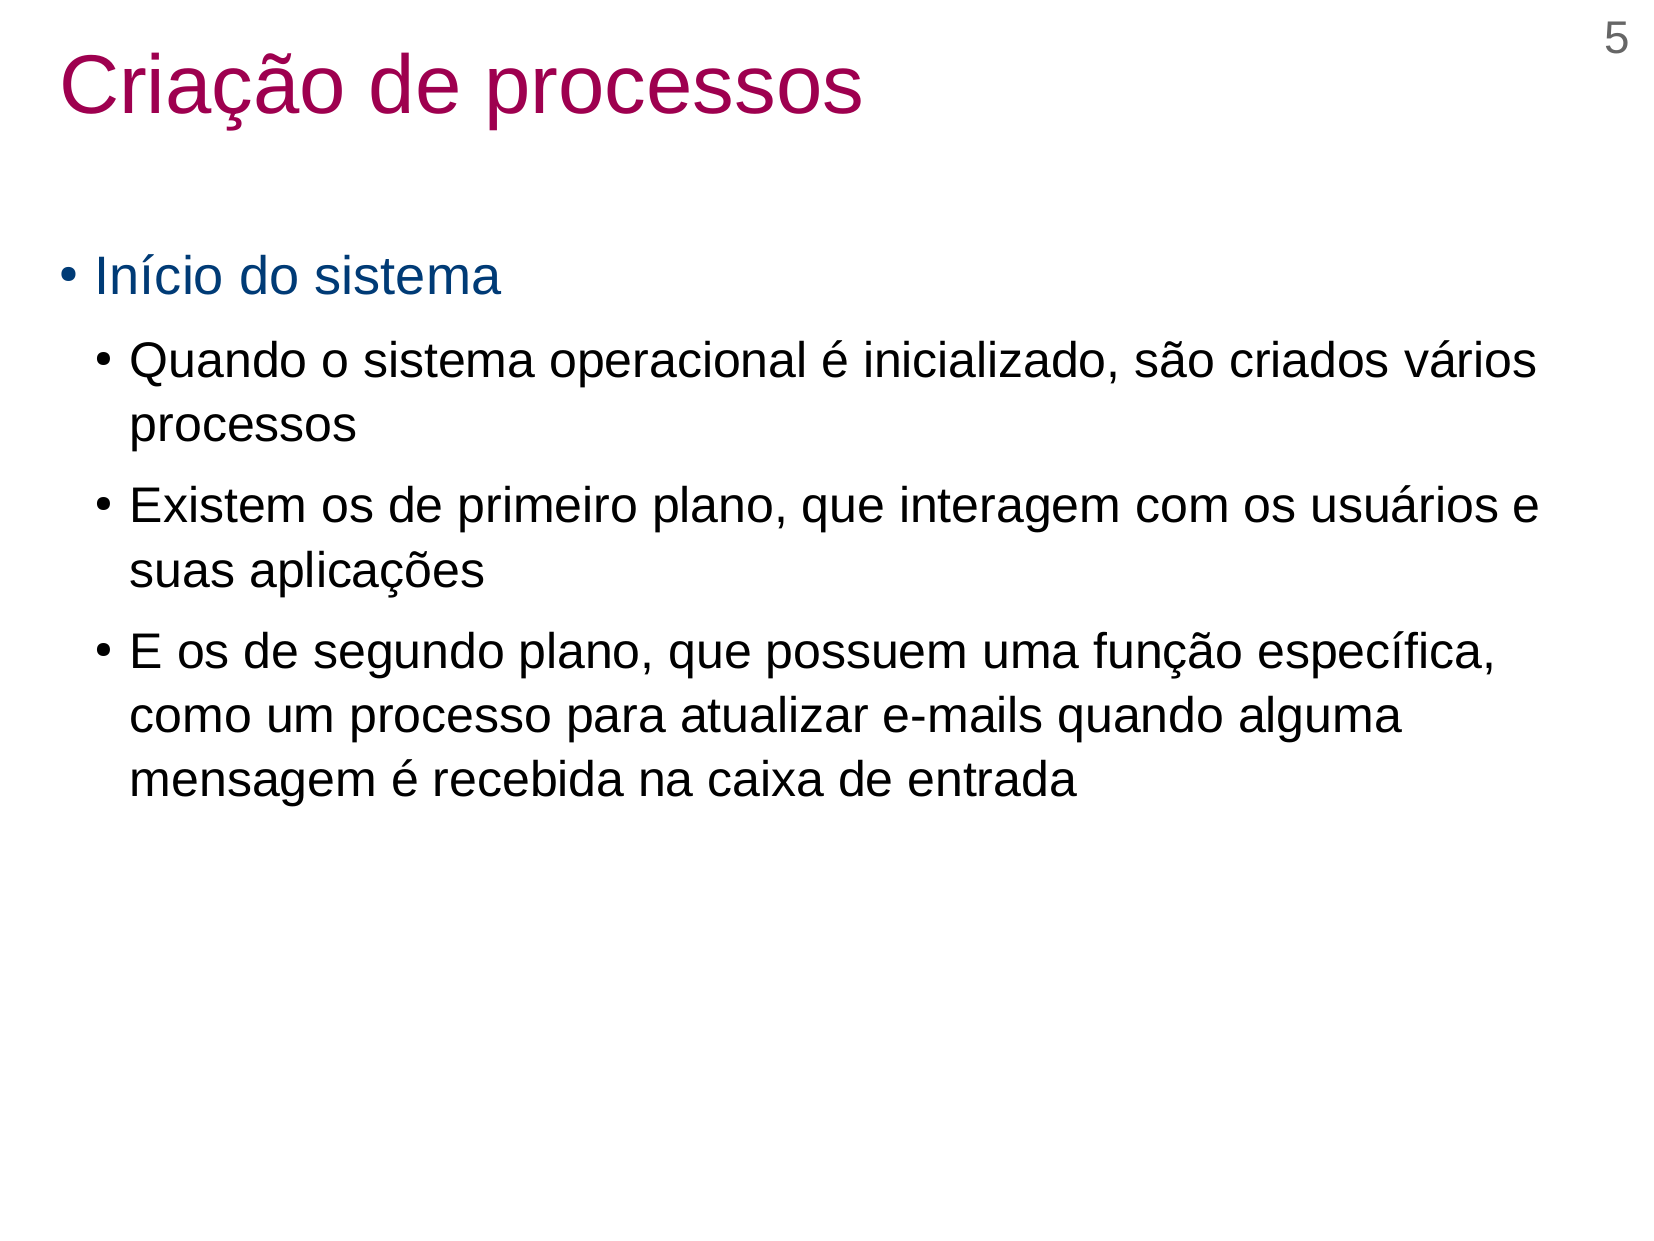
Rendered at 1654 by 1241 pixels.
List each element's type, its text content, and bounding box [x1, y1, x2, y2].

list Início do sistema Quando o sistema operacional é inicializado, são criados vários processos Existem os de primeiro plano, que interagem com os usuários e suas aplicações E os de segundo plano, que possuem uma função específica, como um processo para atualizar e-mails quando alguma mensagem é recebida na caixa de entrada [59, 236, 1595, 1211]
title Criação de processos [59, 29, 1595, 148]
